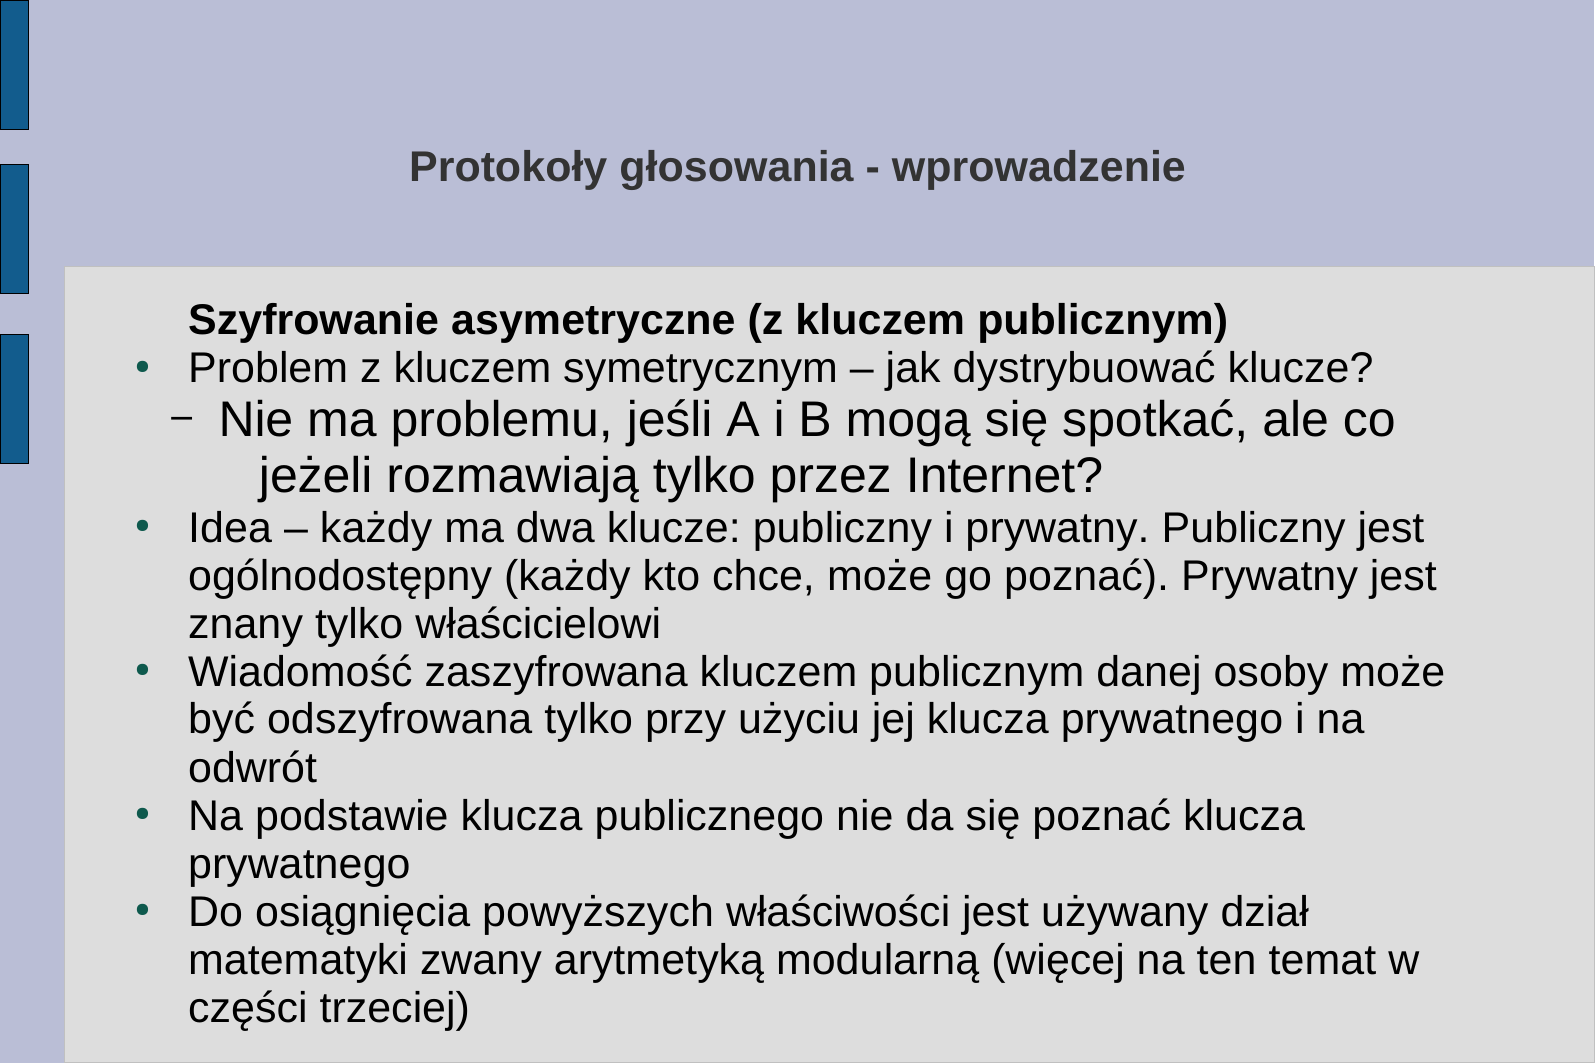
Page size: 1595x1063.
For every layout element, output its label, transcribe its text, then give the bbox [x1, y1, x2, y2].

list Szyfrowanie asymetryczne (z kluczem publicznym) Problem z kluczem symetrycznym – jak dystrybuować klucze? Nie ma problemu, jeśli A i B mogą się spotkać, ale co jeżeli rozmawiają tylko przez Internet? Idea – każdy ma dwa klucze: publiczny i prywatny. Publiczny jest ogólnodostępny (każdy kto chce, może go poznać). Prywatny jest znany tylko właścicielowi Wiadomość zaszyfrowana kluczem publicznym danej osoby może być odszyfrowana tylko przy użyciu jej klucza prywatnego i na odwrót Na podstawie klucza publicznego nie da się poznać klucza prywatnego Do osiągnięcia powyższych właściwości jest używany dział matematyki zwany arytmetyką modularną (więcej na ten temat w części trzeciej) [117, 295, 1479, 1033]
title Protokoły głosowania - wprowadzenie [117, 78, 1479, 256]
